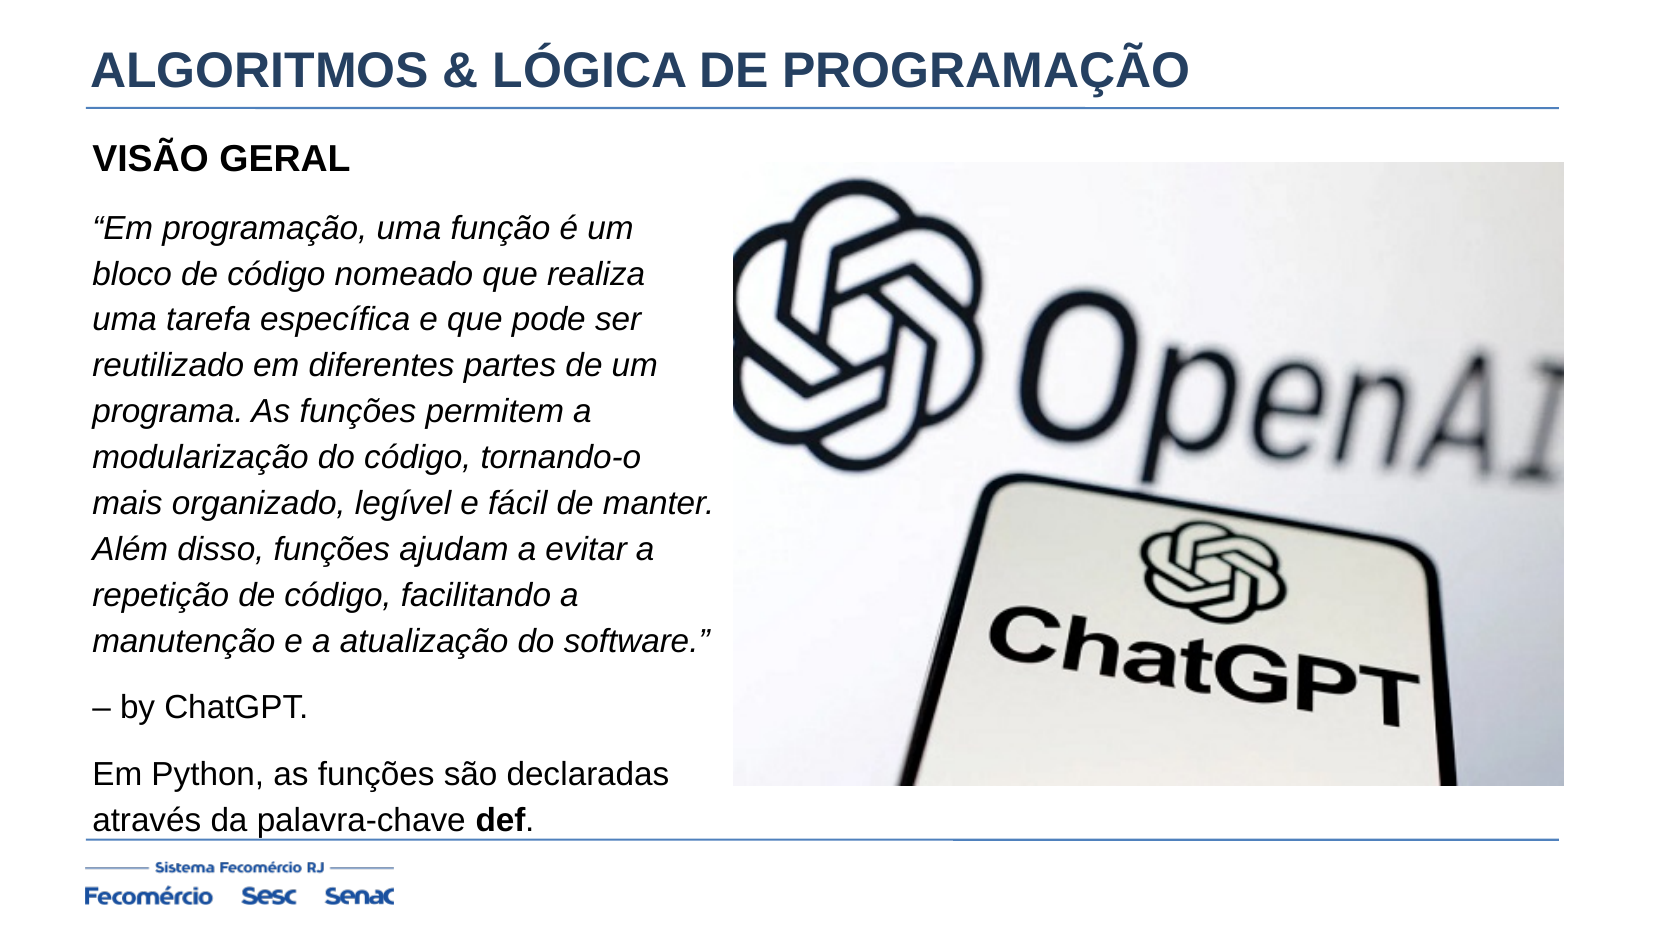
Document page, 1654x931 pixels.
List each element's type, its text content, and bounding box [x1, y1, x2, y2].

text_box VISÃO GERAL “Em programação, uma função é um bloco de código nomeado que realiza uma tarefa específica e que pode ser reutilizado em diferentes partes de um programa. As funções permitem a modularização do código, tornando-o mais organizado, legível e fácil de manter. Além disso, funções ajudam a evitar a repetição de código, facilitando a manutenção e a atualização do software.” – by ChatGPT. Em Python, as funções são declaradas através da palavra-chave def. [77, 112, 734, 836]
picture [62, 845, 416, 921]
picture [733, 162, 1564, 786]
text_box ALGORITMOS & LÓGICA DE PROGRAMAÇÃO [90, 32, 1564, 104]
